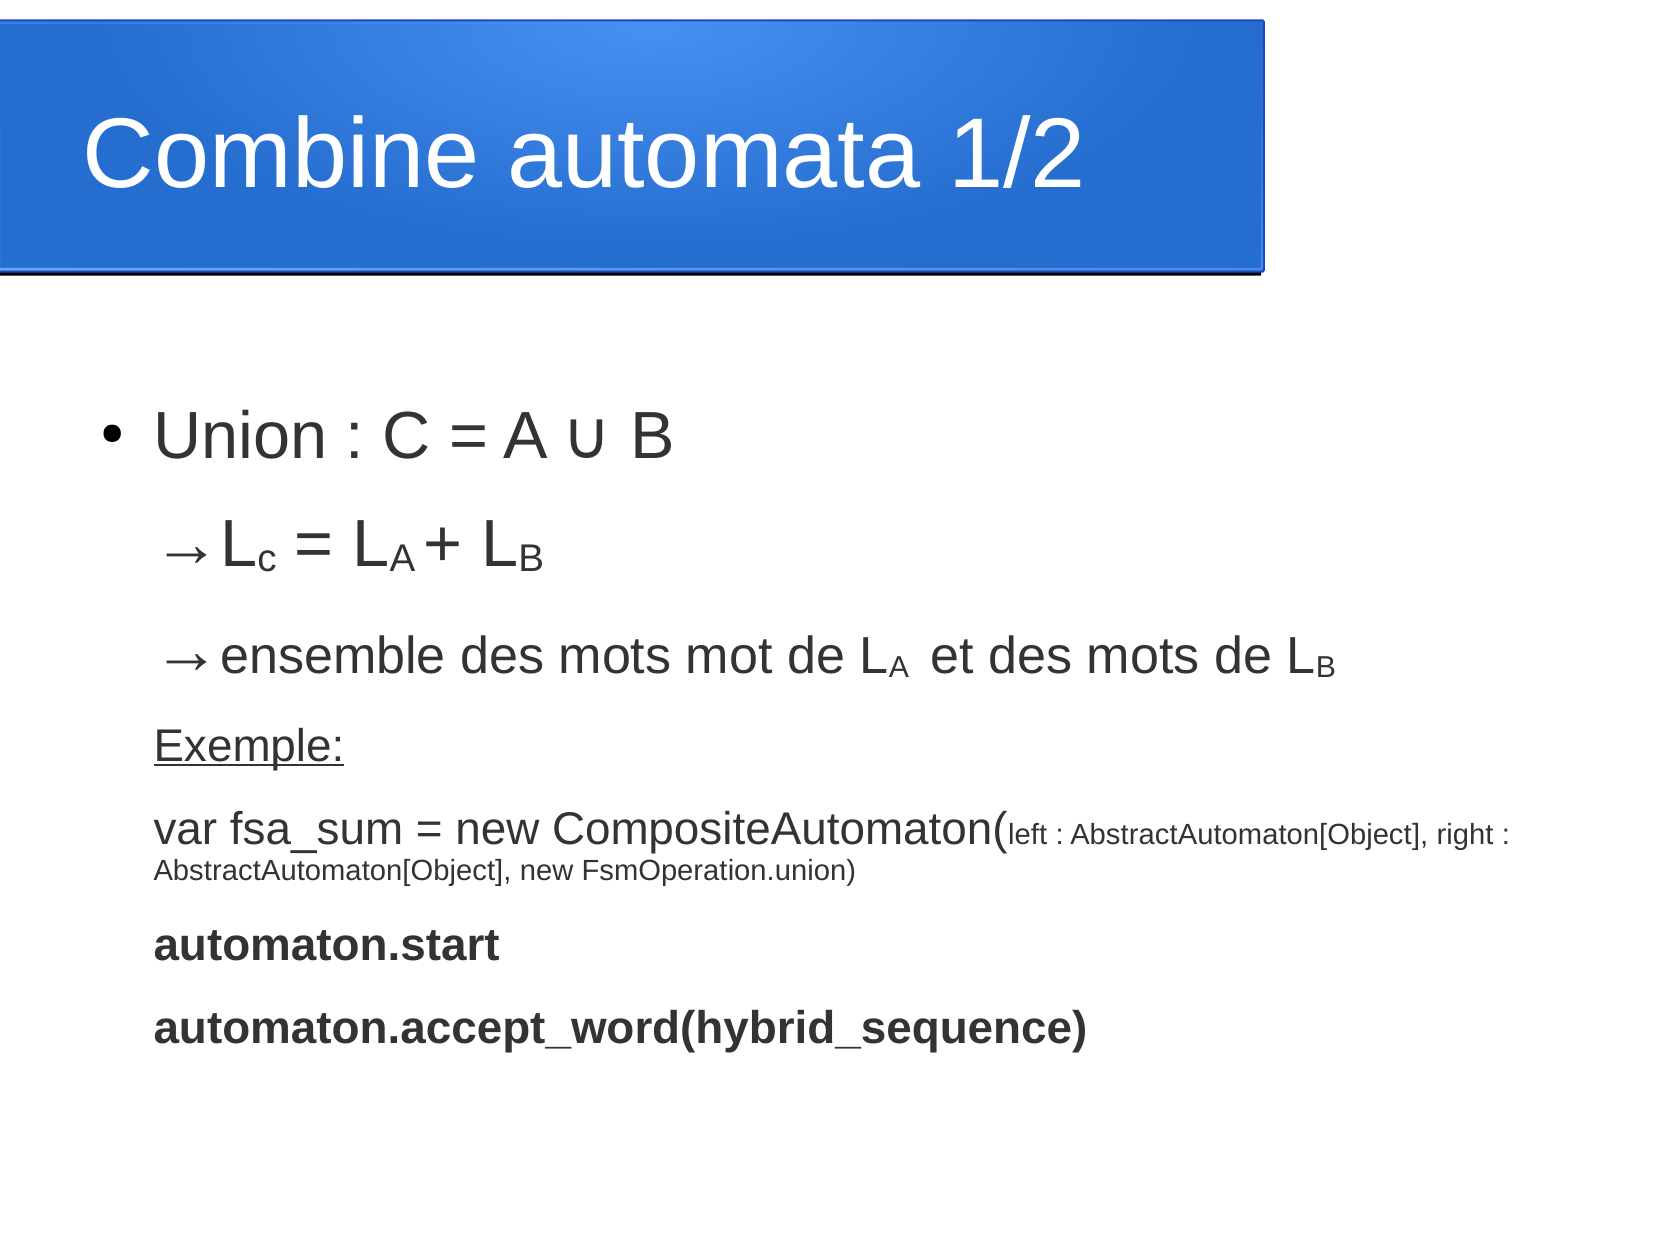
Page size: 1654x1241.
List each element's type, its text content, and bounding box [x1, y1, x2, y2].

title Combine automata 1/2 [82, 49, 1250, 257]
list Union : C = A ∪ B →Lc = LA + LB →ensemble des mots mot de LA et des mots de LB Exemple: var fsa_sum = new CompositeAutomaton(left : AbstractAutomaton[Object], right : AbstractAutomaton[Object], new FsmOperation.union) automaton.start automaton.accept_word(hybrid_sequence) [82, 290, 1538, 1170]
